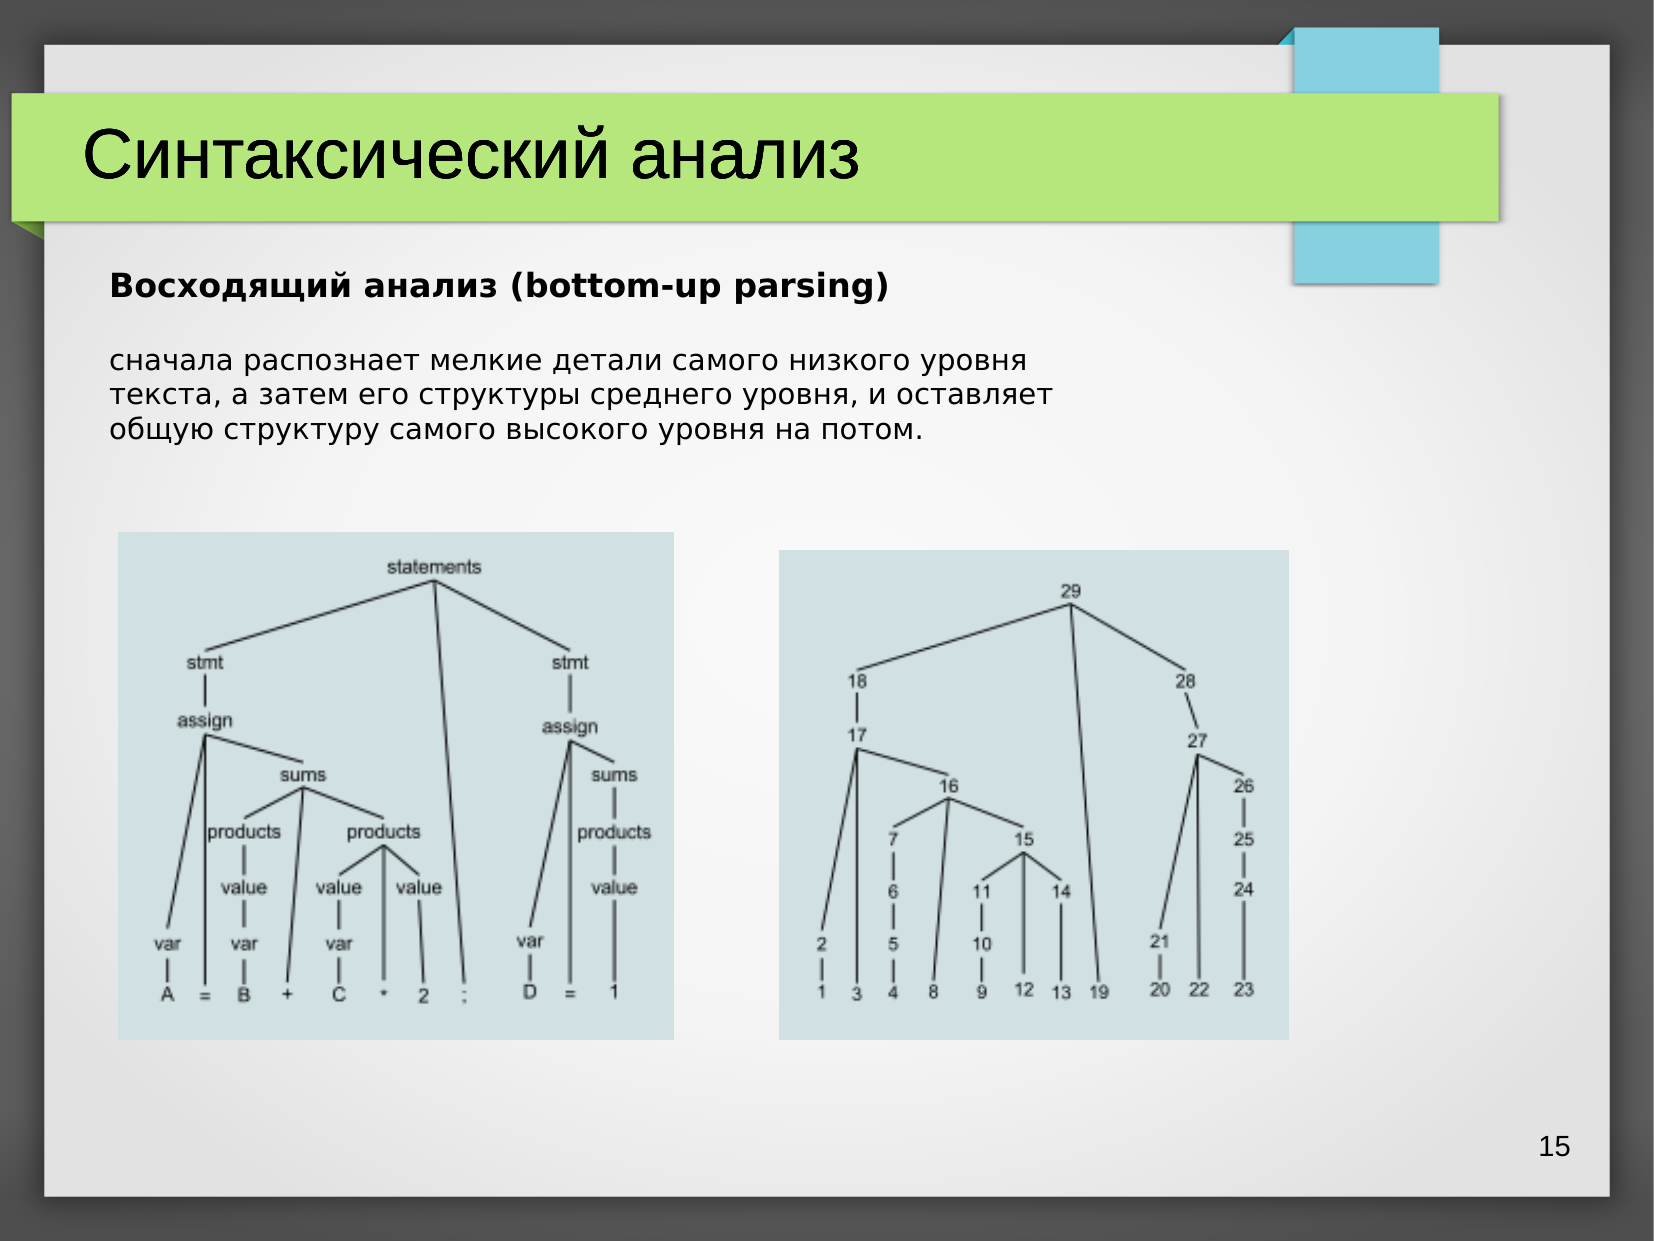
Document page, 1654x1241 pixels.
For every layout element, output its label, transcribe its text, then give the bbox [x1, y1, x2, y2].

picture [0, 0, 1654, 1241]
text_box Восходящий анализ (bottom-up parsing) сначала распознает мелкие детали самого низкого уровня текста, а затем его структуры среднего уровня, и оставляет общую структуру самого высокого уровня на потом. [94, 258, 1087, 527]
title Синтаксический анализ [82, 114, 993, 194]
